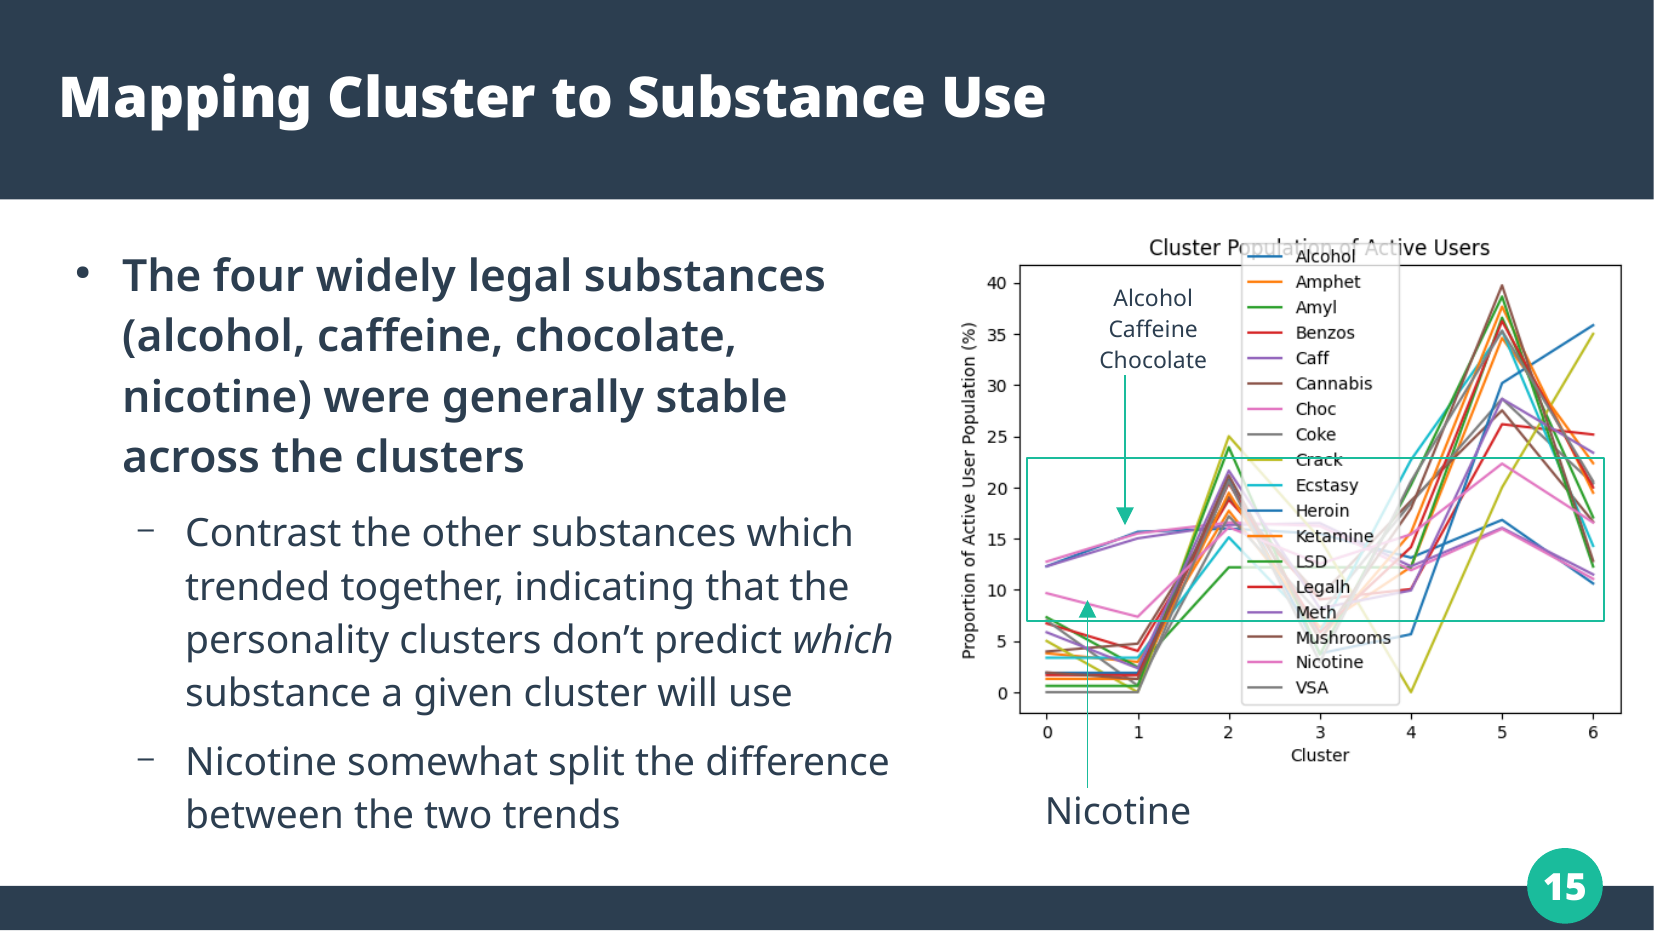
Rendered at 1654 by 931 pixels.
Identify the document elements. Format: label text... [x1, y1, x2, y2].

picture [942, 225, 1651, 788]
text_box Alcohol Caffeine Chocolate [1084, 262, 1238, 394]
title Mapping Cluster to Substance Use [59, 37, 1595, 155]
text_box [1027, 458, 1605, 622]
list The four widely legal substances (alcohol, caffeine, chocolate, nicotine) were generally stable across the clusters Contrast the other substances which trended together, indicating that the personality clusters don’t predict which substance a given cluster will use Nicotine somewhat split the difference between the two trends [59, 243, 901, 864]
text_box Nicotine [1029, 778, 1191, 841]
